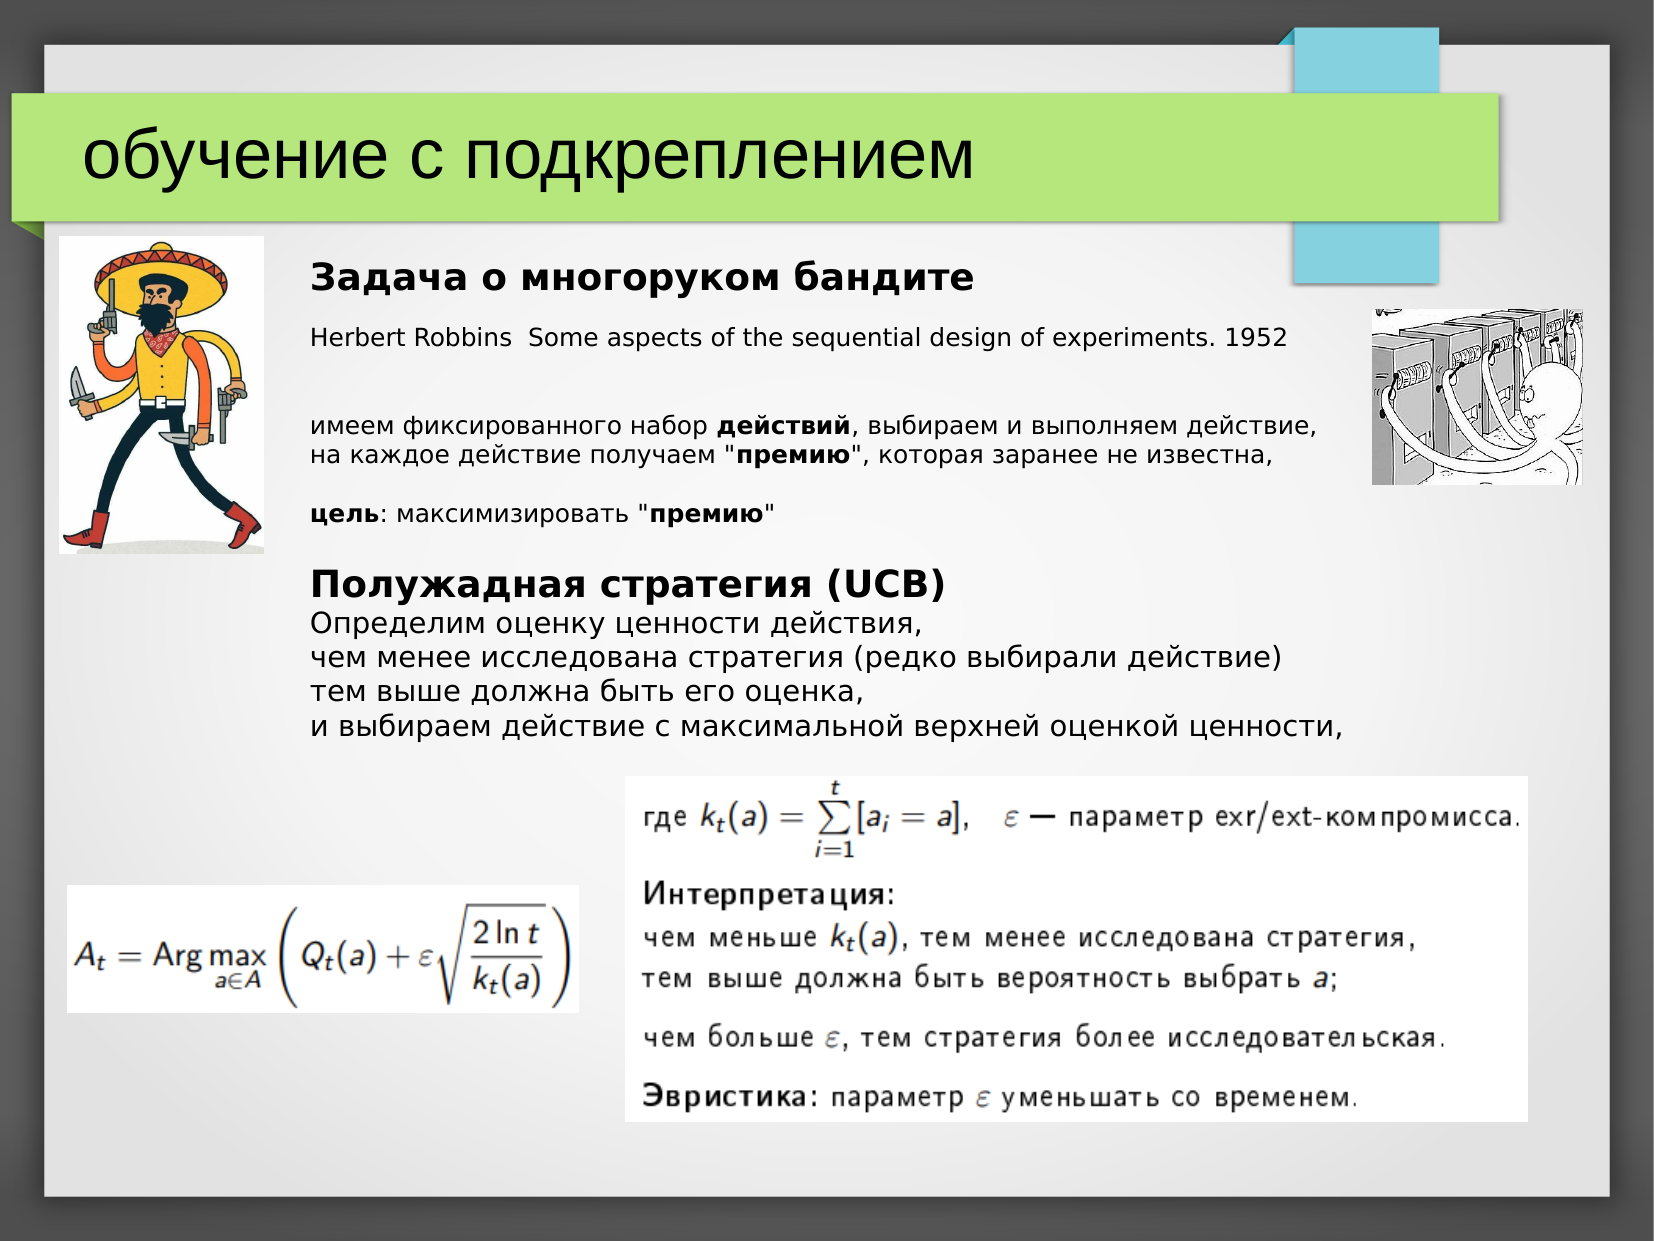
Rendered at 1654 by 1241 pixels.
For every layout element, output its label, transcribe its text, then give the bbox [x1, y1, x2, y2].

picture [0, 0, 1654, 1241]
title обучение с подкреплением [82, 94, 1264, 213]
text_box Полужадная стратегия (UCB) Определим оценку ценности действия, чем менее исследована стратегия (редко выбирали действие) тем выше должна быть его оценка, и выбираем действие с максимальной верхней оценкой ценности, [295, 555, 1512, 751]
text_box Задача о многоруком бандите Herbert Robbins Some aspects of the sequential design of experiments. 1952 имеем фиксированного набор действий, выбираем и выполняем действие, на каждое действие получаем "премию", которая заранее не известна, цель: максимизировать "премию" [295, 248, 1406, 555]
